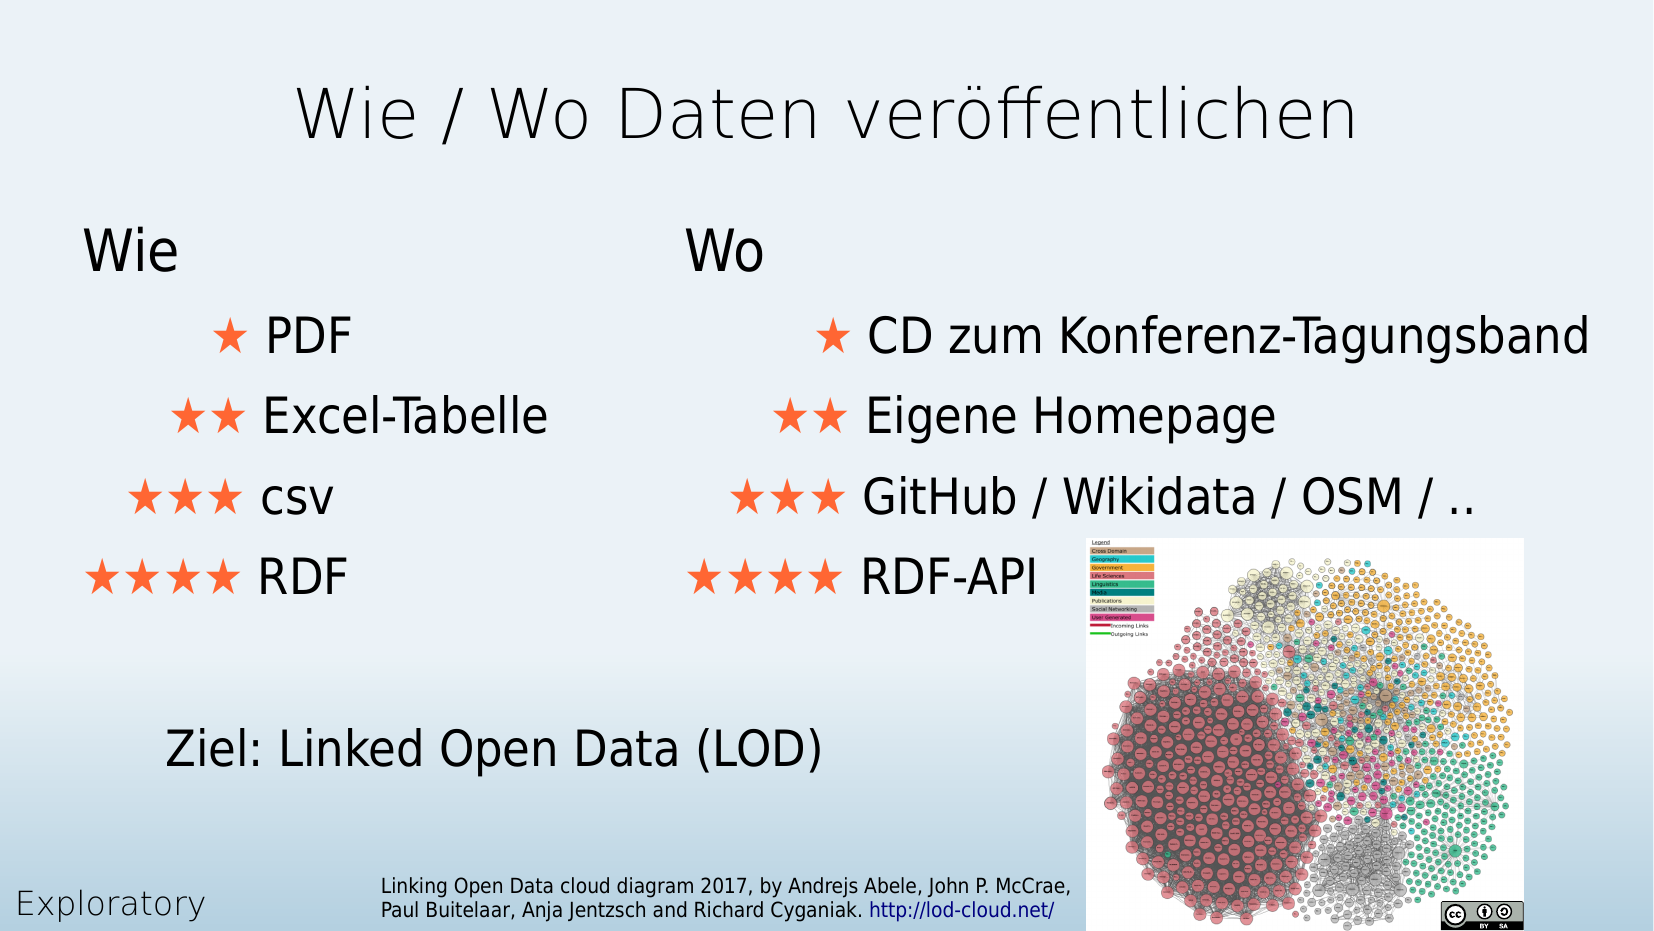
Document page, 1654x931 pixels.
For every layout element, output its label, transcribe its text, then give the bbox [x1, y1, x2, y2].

list Wo ★ CD zum Konferenz-Tagungsband ★★ Eigene Homepage ★★★ GitHub / Wikidata / OSM / .. ★★★★ RDF-API [685, 217, 1619, 757]
list Wie ★ PDF ★★ Excel-Tabelle ★★★ csv ★★★★ RDF [82, 217, 685, 713]
picture [1086, 538, 1524, 931]
text_box Linking Open Data cloud diagram 2017, by Andrejs Abele, John P. McCrae, Paul Buitelaar, Anja Jentzsch and Richard Cyganiak. http://lod-cloud.net/ [366, 866, 1122, 931]
text_box Ziel: Linked Open Data (LOD) [82, 713, 839, 845]
title Wie / Wo Daten veröffentlichen [82, 37, 1571, 193]
